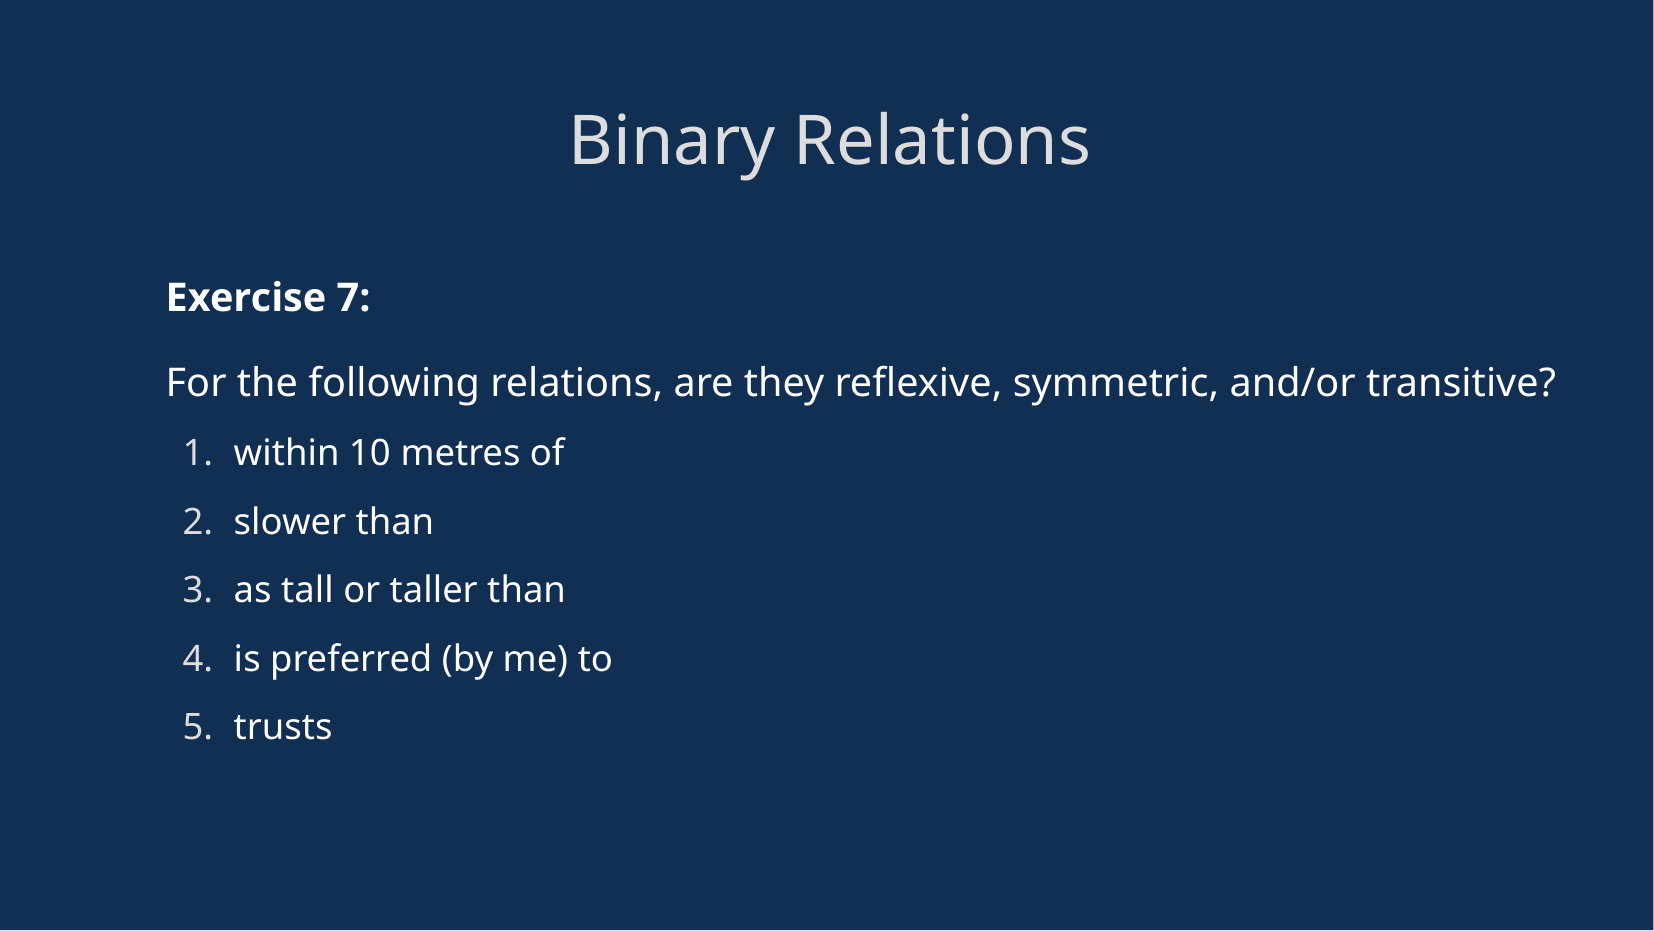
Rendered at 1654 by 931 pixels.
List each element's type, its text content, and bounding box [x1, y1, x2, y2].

title Binary Relations [97, 56, 1563, 220]
list Exercise 7: For the following relations, are they reflexive, symmetric, and/or transitive? within 10 metres of slower than as tall or taller than is preferred (by me) to trusts [97, 268, 1563, 806]
